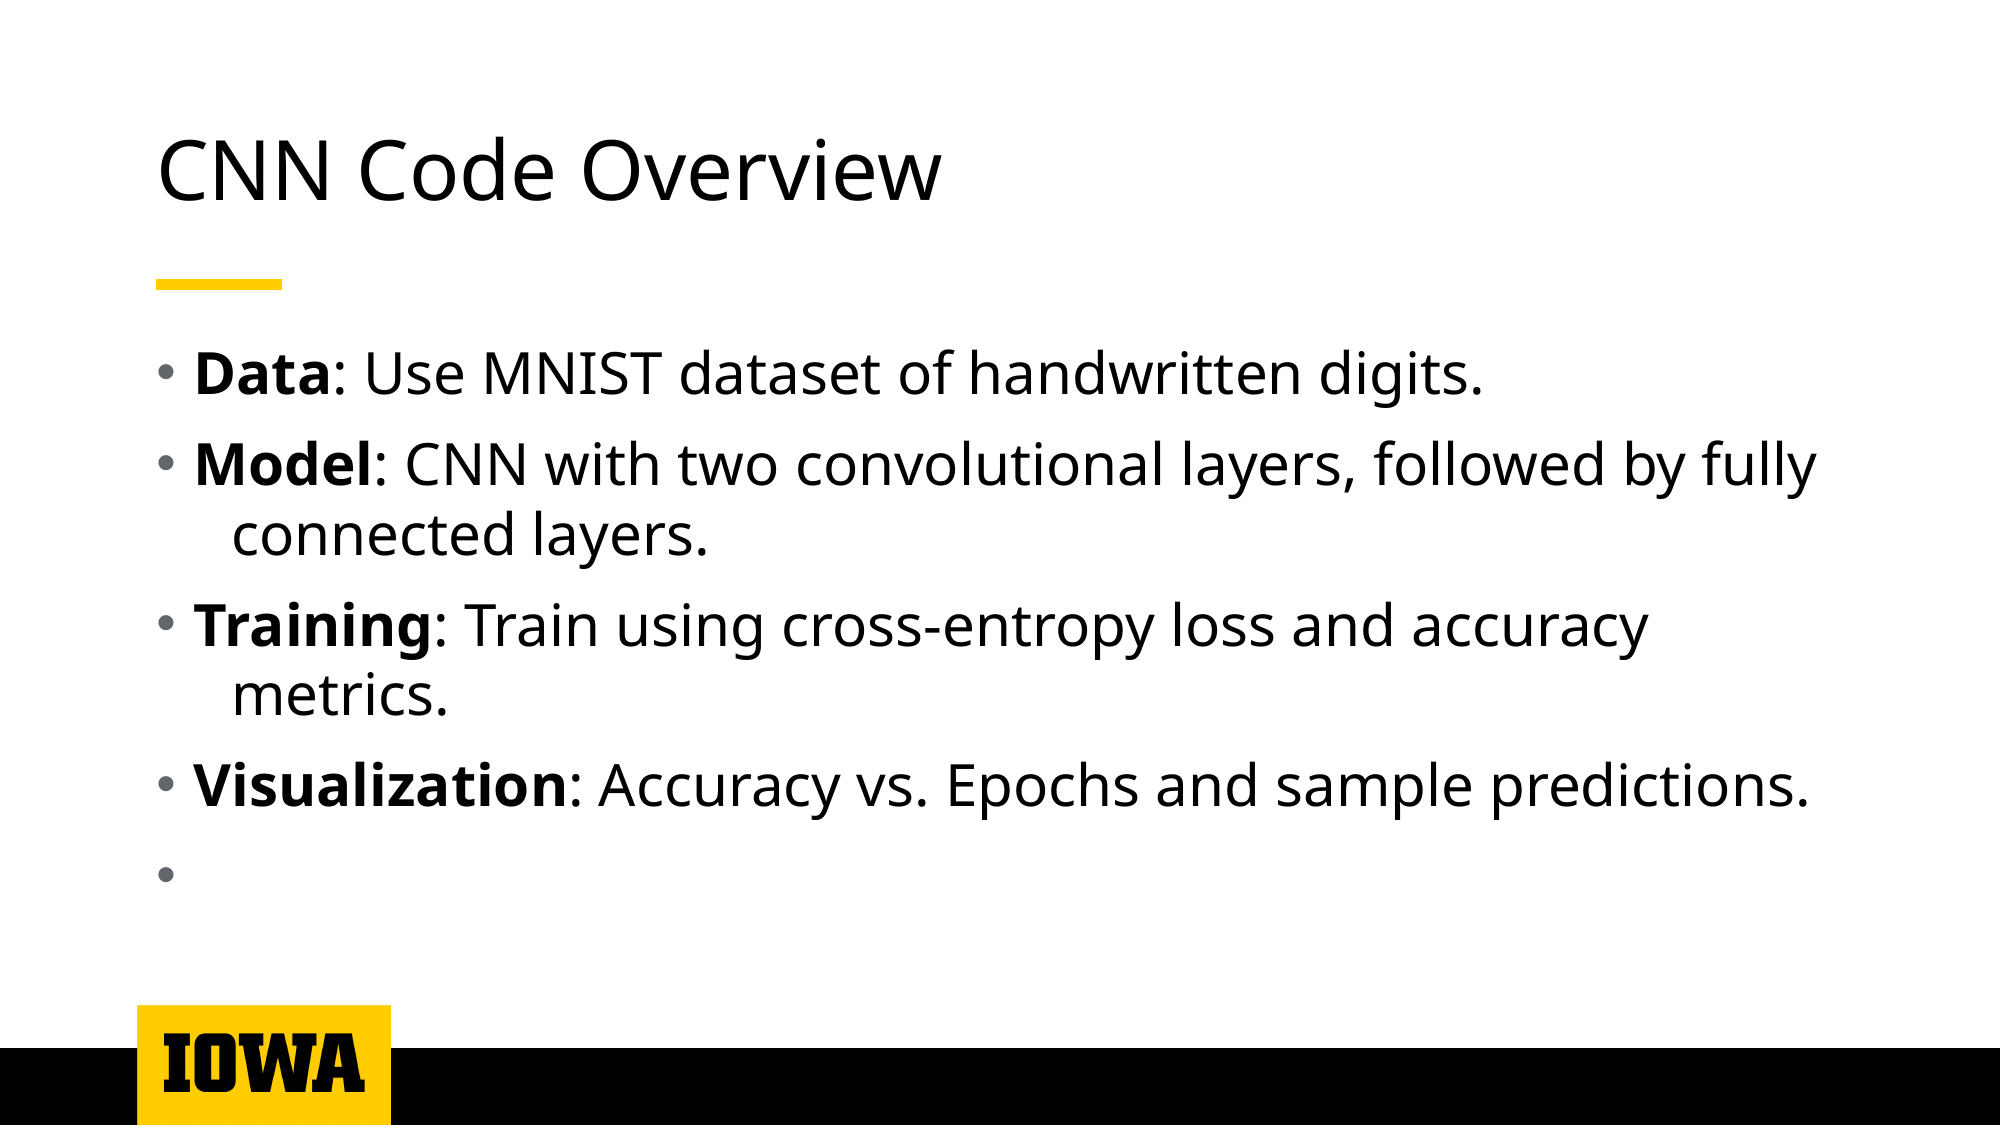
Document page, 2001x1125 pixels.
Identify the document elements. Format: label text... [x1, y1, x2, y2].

title CNN Code Overview [156, 63, 1844, 283]
list Data: Use MNIST dataset of handwritten digits. Model: CNN with two convolutional layers, followed by fully connected layers. Training: Train using cross-entropy loss and accuracy metrics. Visualization: Accuracy vs. Epochs and sample predictions. [156, 336, 1844, 976]
